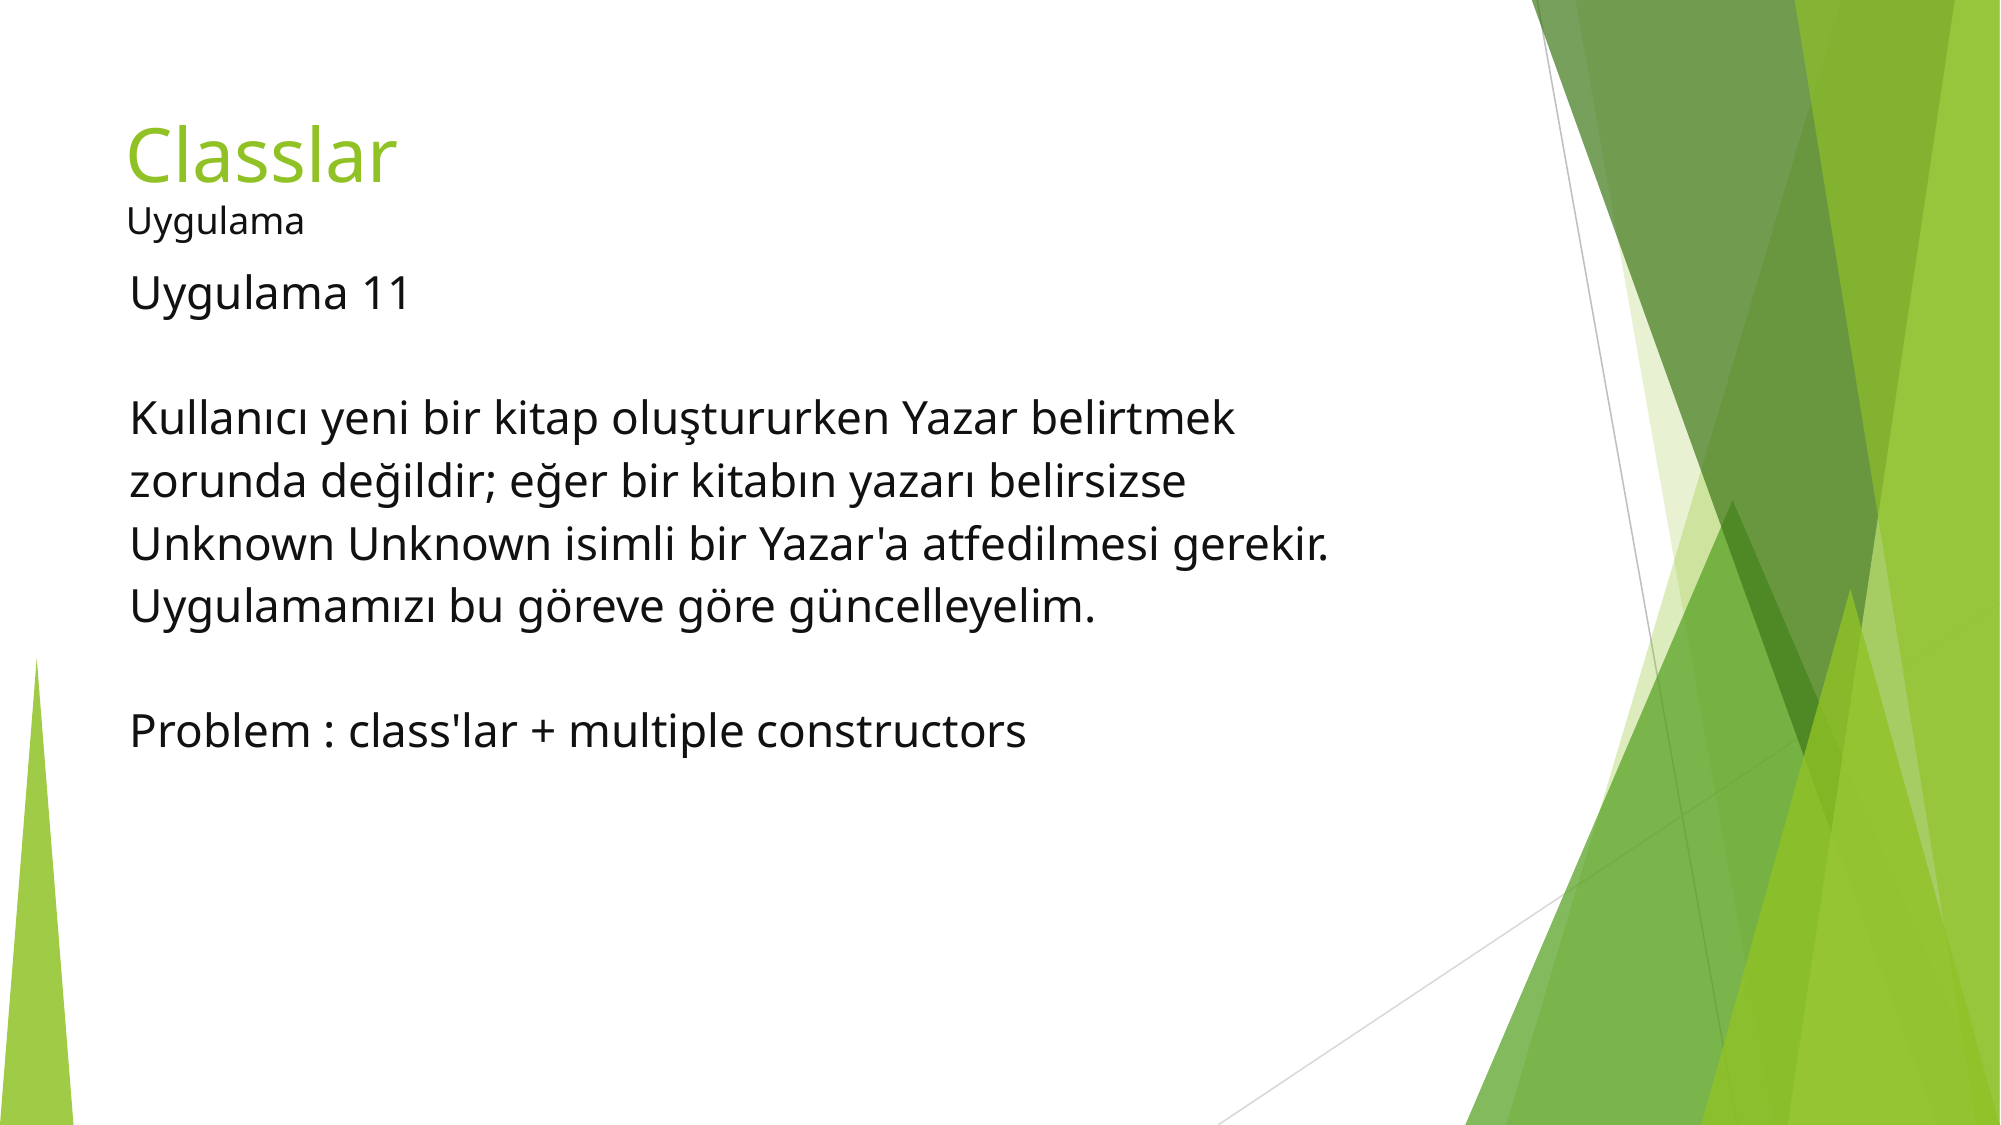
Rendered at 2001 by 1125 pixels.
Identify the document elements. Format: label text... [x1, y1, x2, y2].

text_box Uygulama 11 Kullanıcı yeni bir kitap oluştururken Yazar belirtmek zorunda değildir; eğer bir kitabın yazarı belirsizse Unknown Unknown isimli bir Yazar'a atfedilmesi gerekir. Uygulamamızı bu göreve göre güncelleyelim. Problem : class'lar + multiple constructors [129, 291, 1335, 919]
title Classlar Uygulama [111, 99, 1522, 317]
